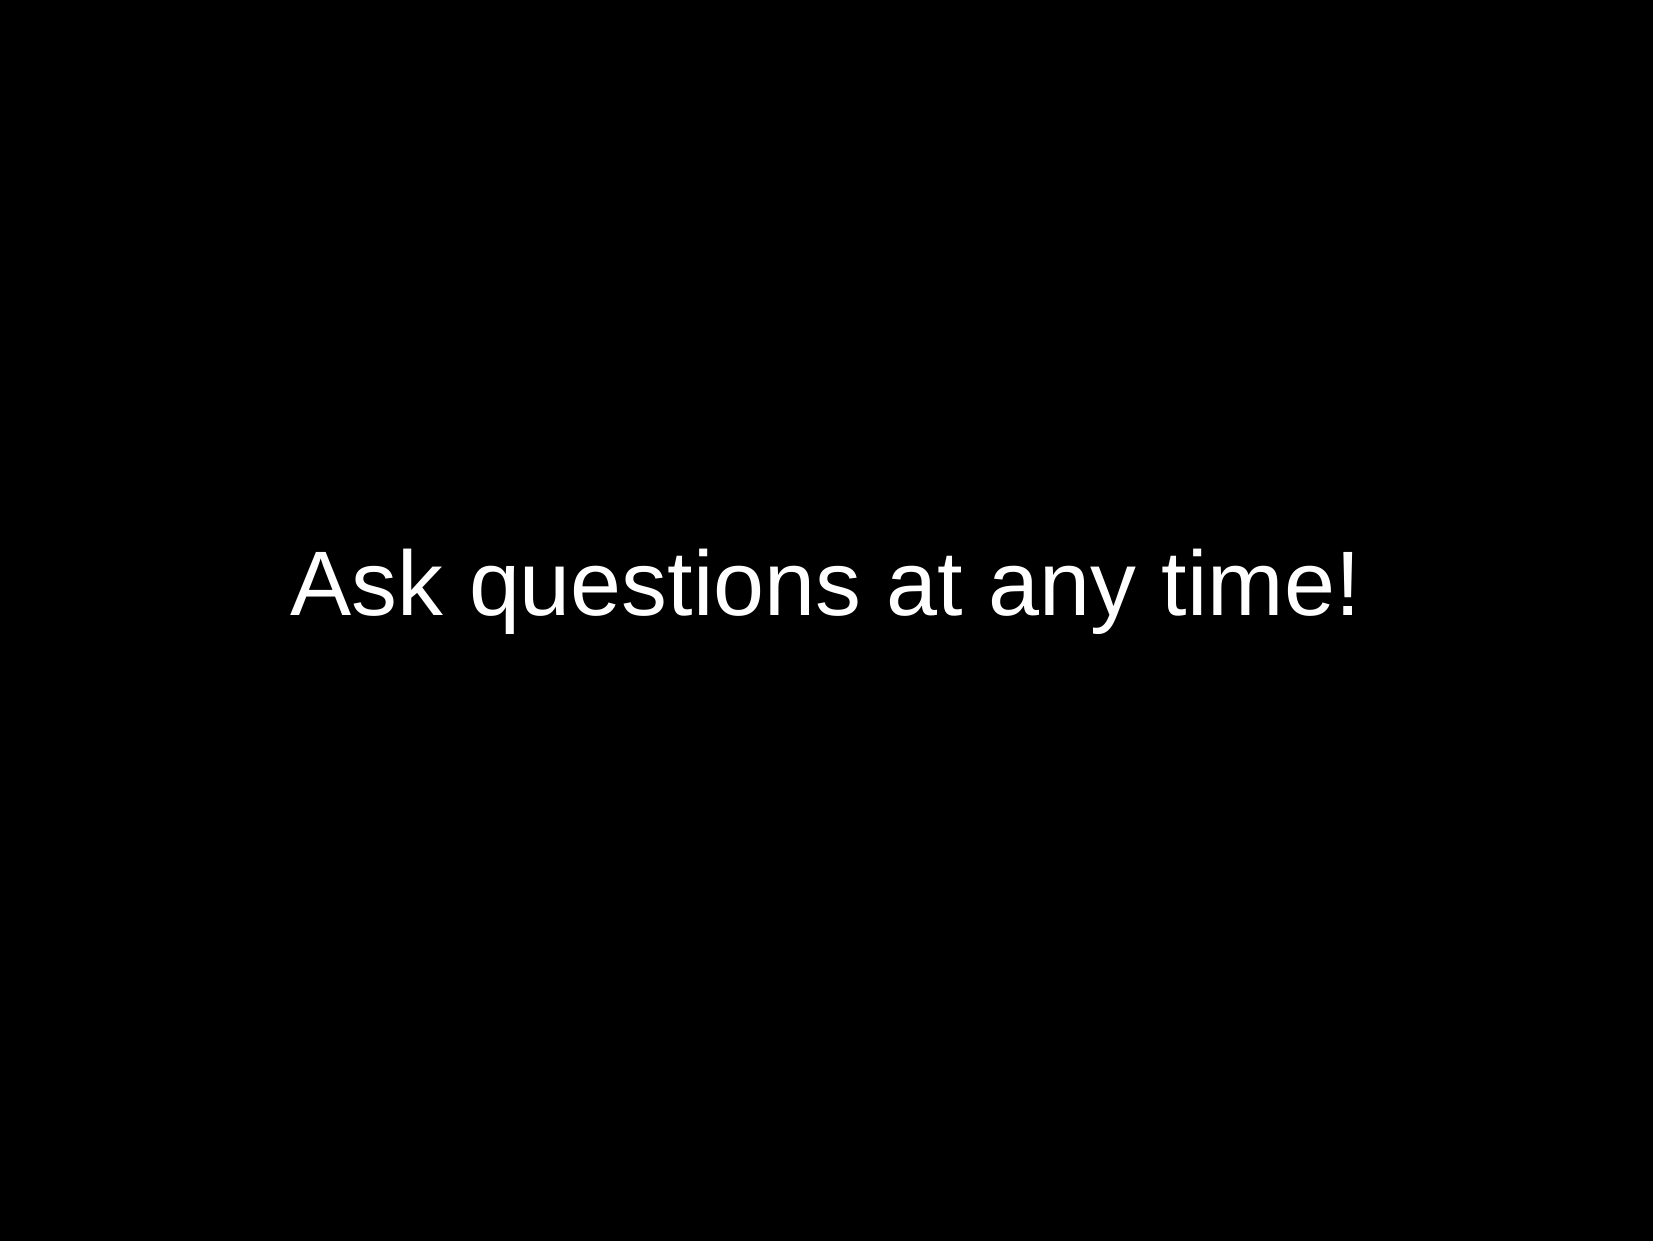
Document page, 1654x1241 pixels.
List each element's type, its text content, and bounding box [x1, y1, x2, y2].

title Ask questions at any time! [82, 480, 1571, 688]
